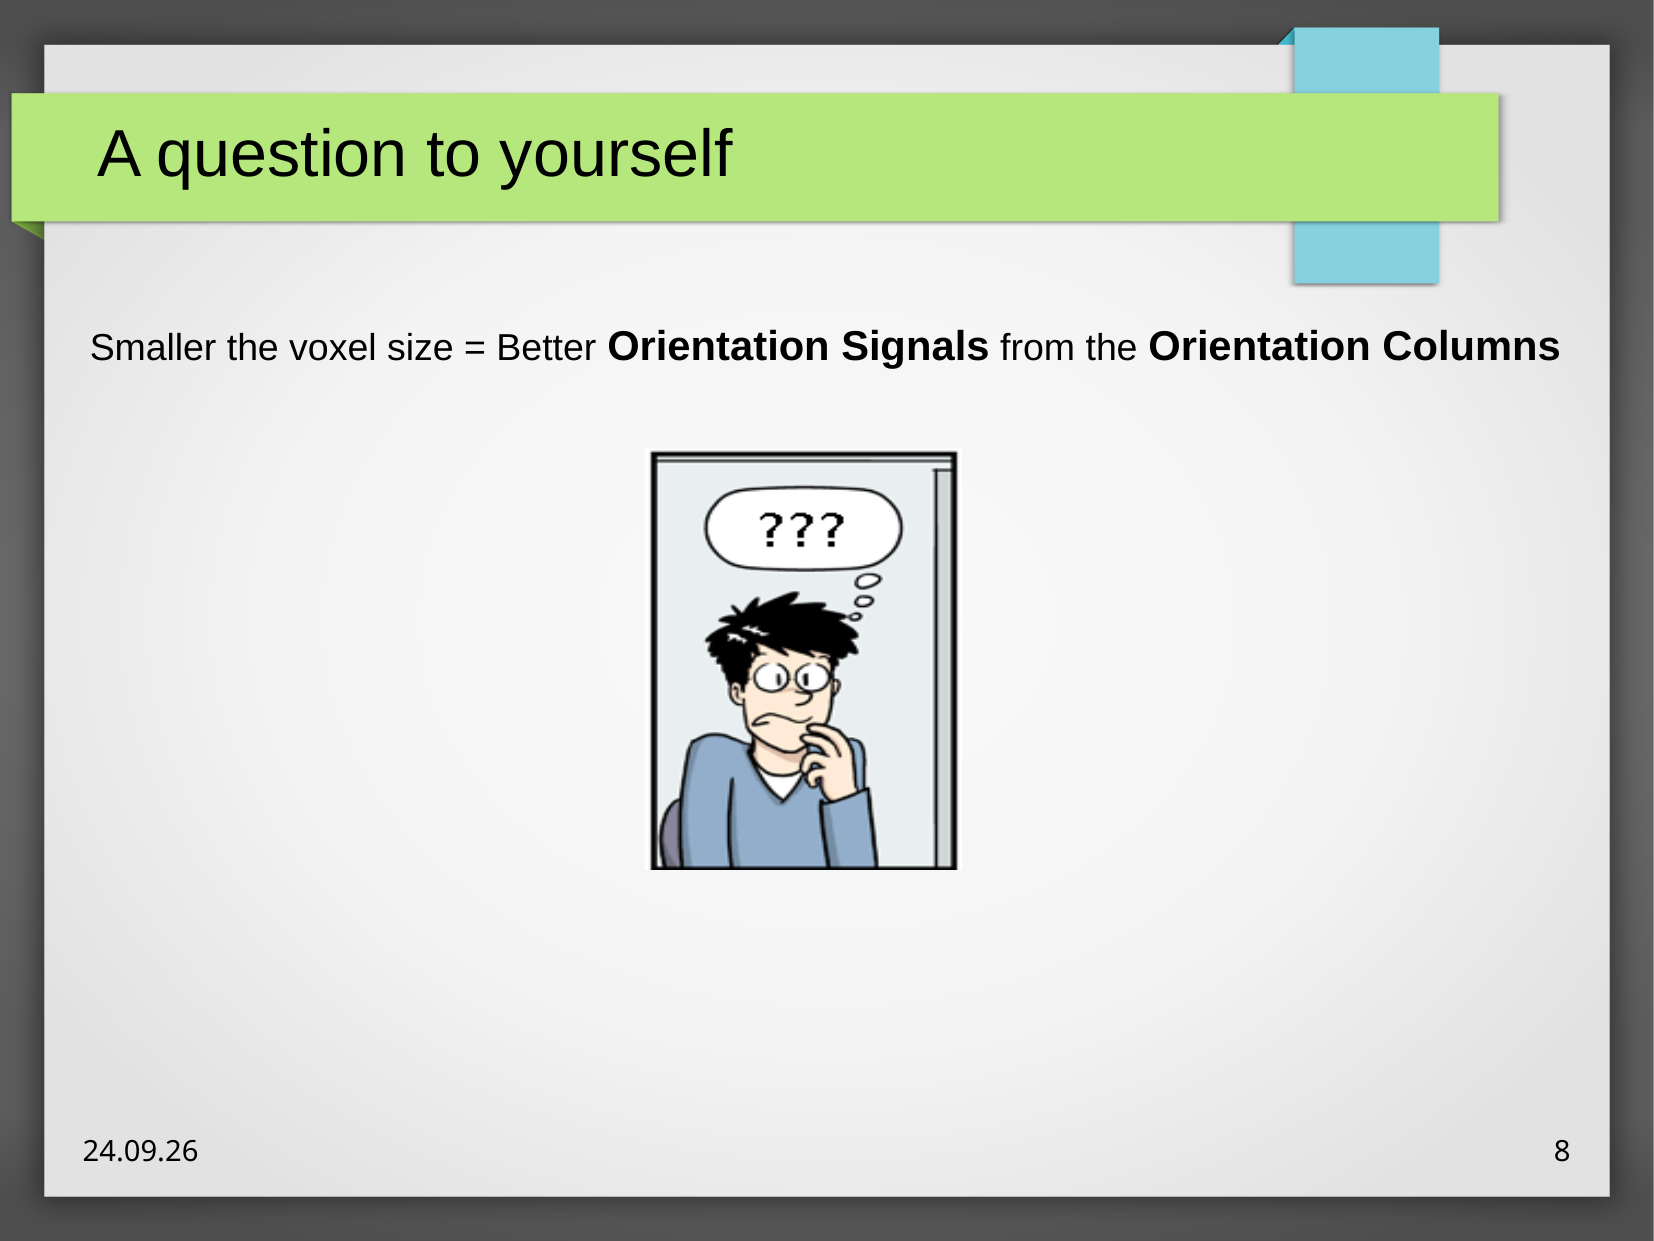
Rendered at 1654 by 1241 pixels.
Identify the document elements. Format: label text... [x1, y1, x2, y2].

text_box Smaller the voxel size = Better Orientation Signals from the Orientation Columns [75, 315, 1606, 377]
picture [0, 0, 1654, 1241]
text_box A question to yourself [82, 94, 1264, 213]
